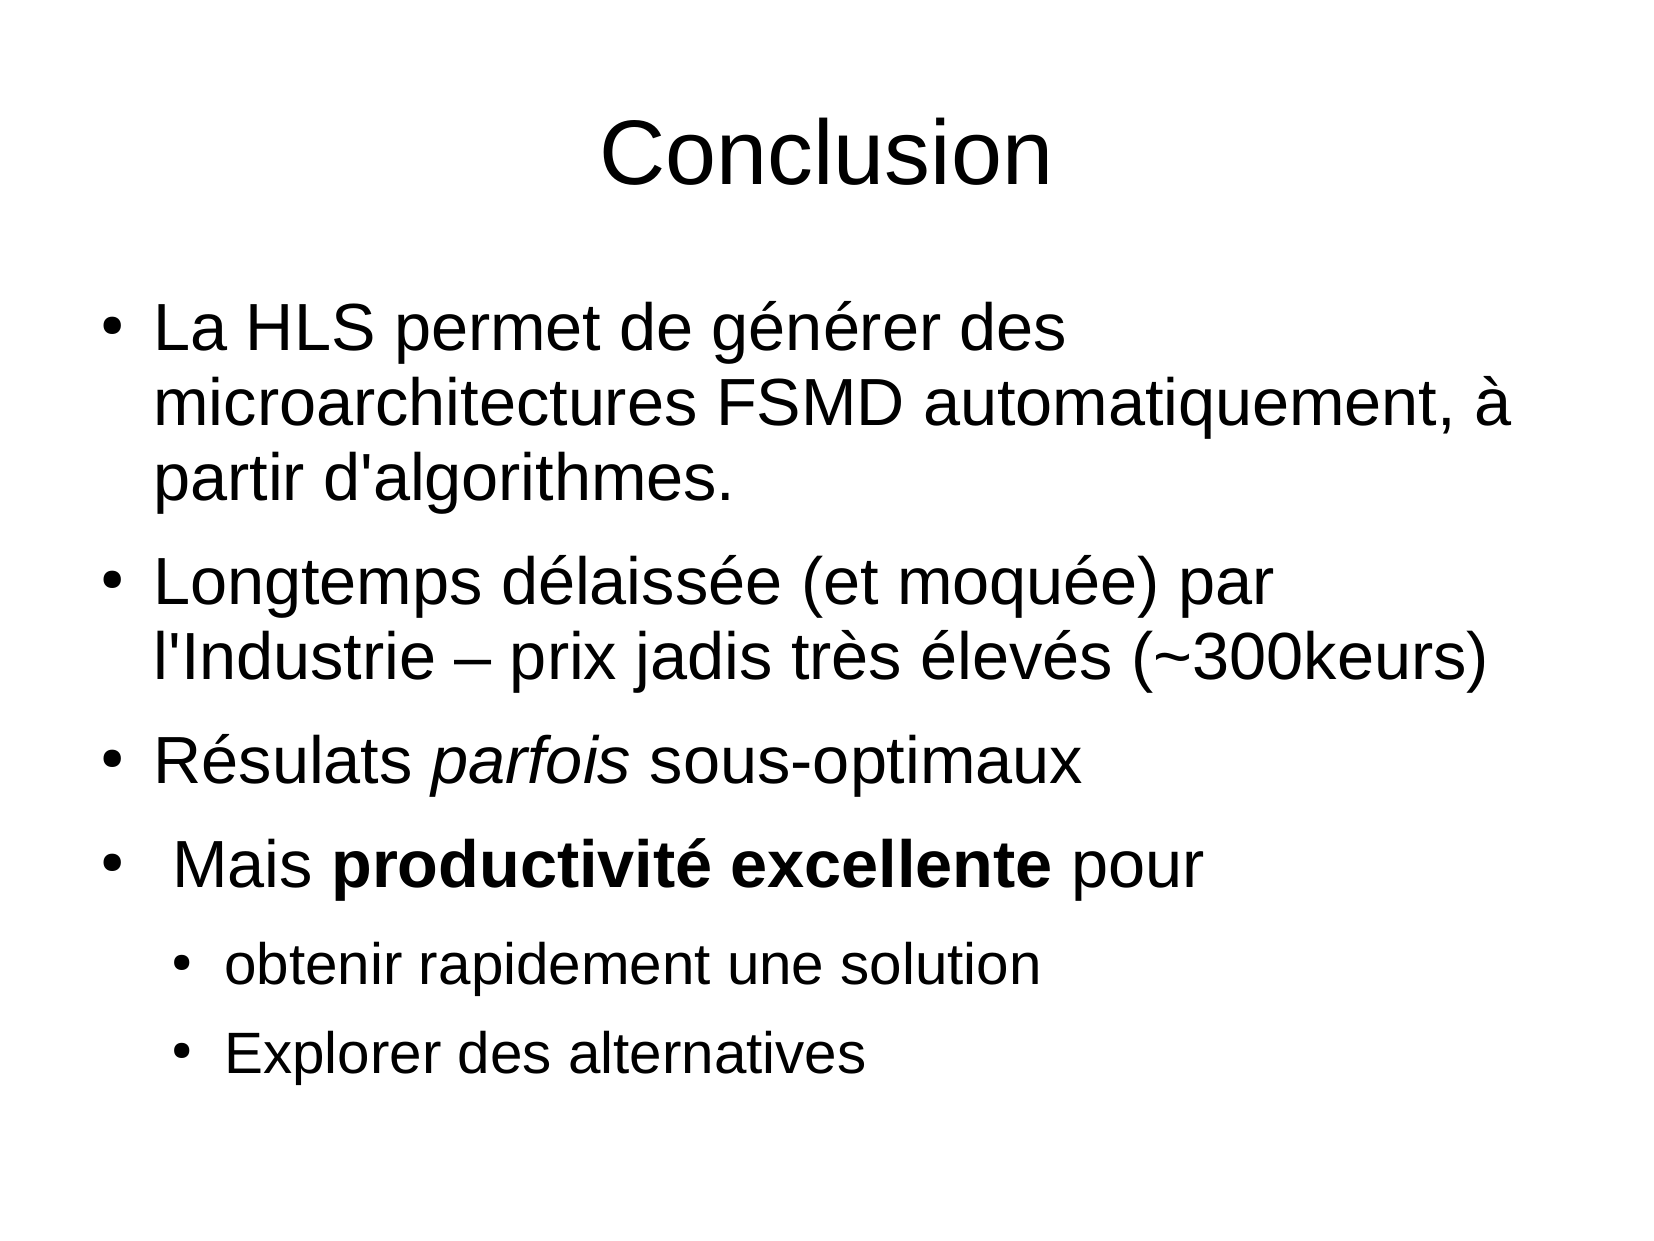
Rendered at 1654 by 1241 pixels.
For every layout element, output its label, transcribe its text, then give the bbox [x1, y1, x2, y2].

list La HLS permet de générer des microarchitectures FSMD automatiquement, à partir d'algorithmes. Longtemps délaissée (et moquée) par l'Industrie – prix jadis très élevés (~300keurs) Résulats parfois sous-optimaux Mais productivité excellente pour obtenir rapidement une solution Explorer des alternatives [82, 290, 1571, 1109]
title Conclusion [82, 49, 1571, 257]
